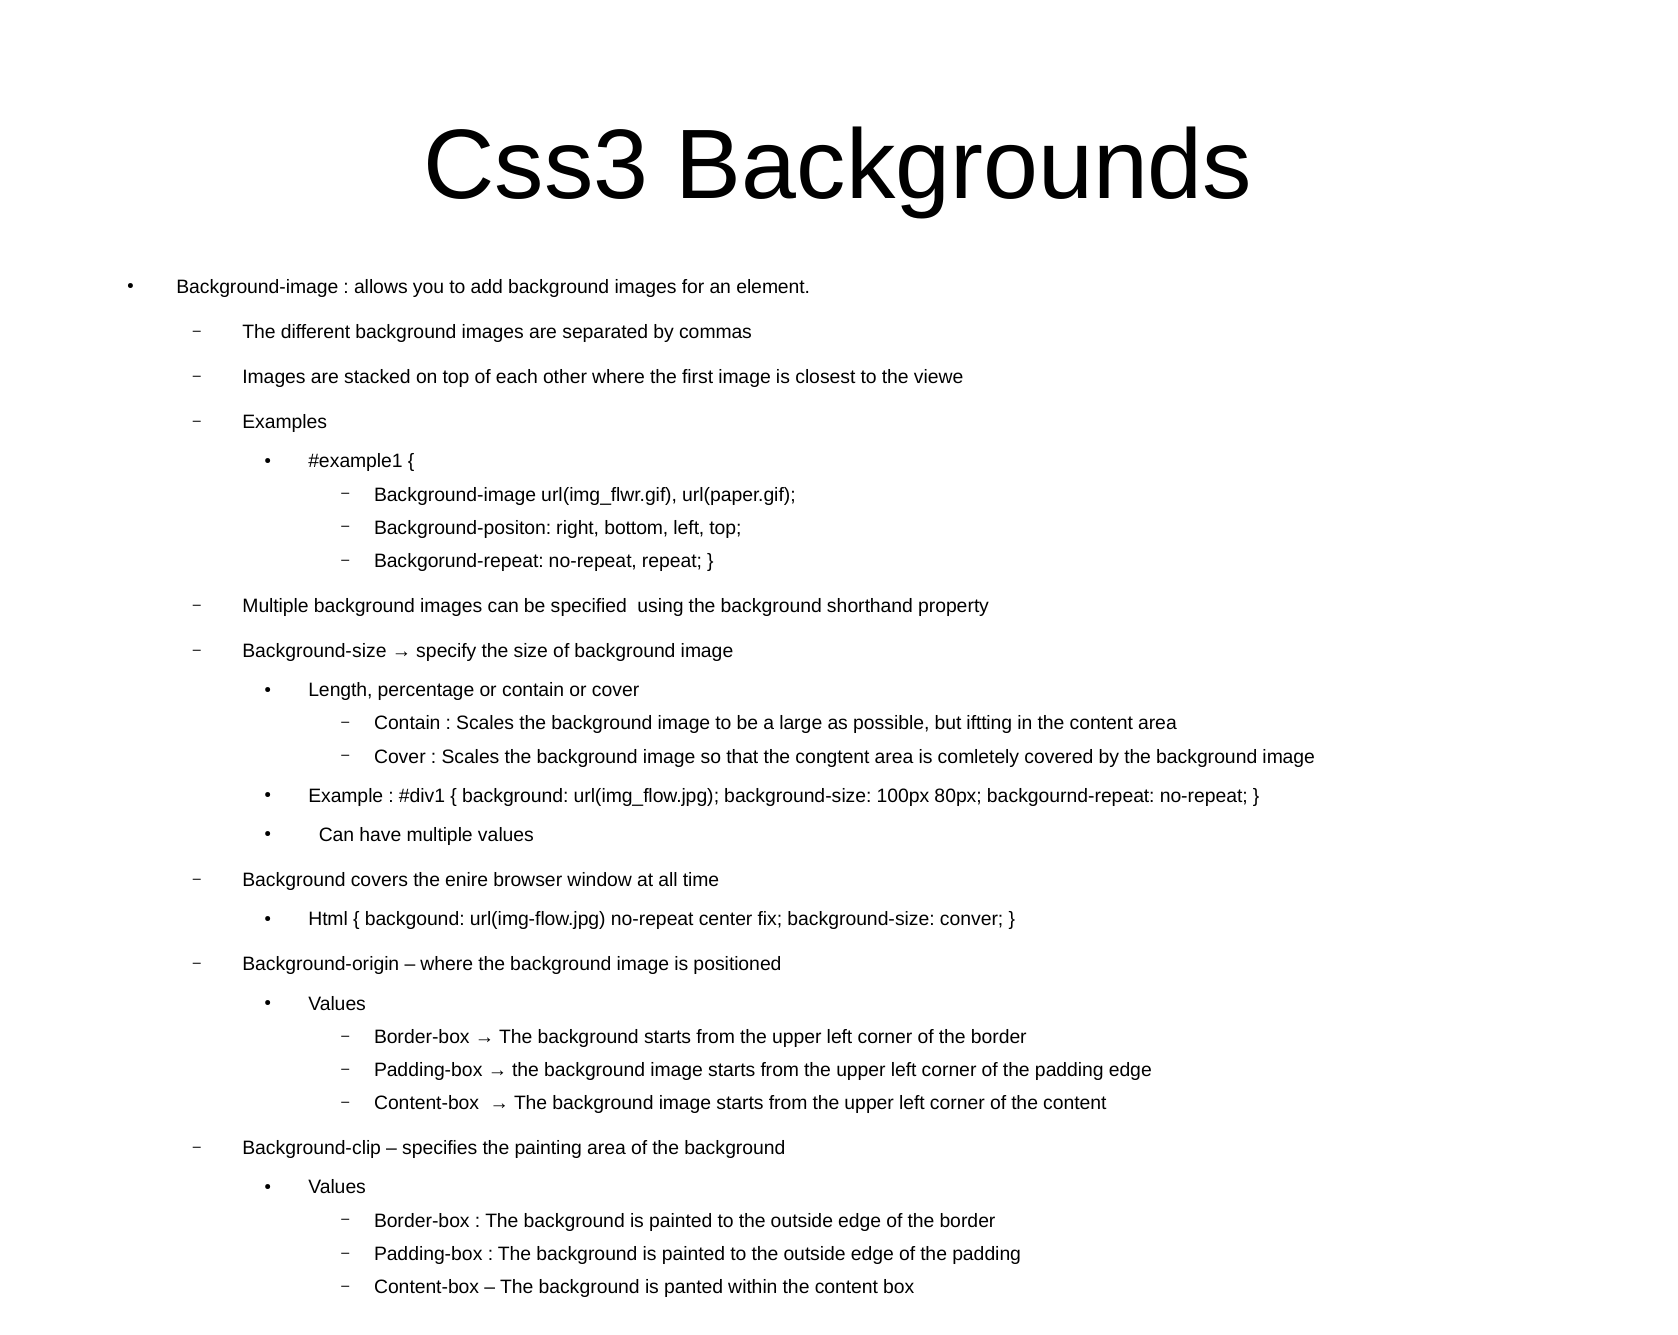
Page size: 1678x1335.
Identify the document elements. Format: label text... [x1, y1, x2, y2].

list Background-image : allows you to add background images for an element. The different background images are separated by commas Images are stacked on top of each other where the first image is closest to the viewe Examples #example1 { Background-image url(img_flwr.gif), url(paper.gif); Background-positon: right, bottom, left, top; Backgorund-repeat: no-repeat, repeat; } Multiple background images can be specified using the background shorthand property Background-size → specify the size of background image Length, percentage or contain or cover Contain : Scales the background image to be a large as possible, but iftting in the content area Cover : Scales the background image so that the congtent area is comletely covered by the background image Example : #div1 { background: url(img_flow.jpg); background-size: 100px 80px; backgournd-repeat: no-repeat; } Can have multiple values Background covers the enire browser window at all time Html { backgound: url(img-flow.jpg) no-repeat center fix; background-size: conver; } Background-origin – where the background image is positioned Values Border-box → The background starts from the upper left corner of the border Padding-box → the background image starts from the upper left corner of the padding edge Content-box → The background image starts from the upper left corner of the content Background-clip – specifies the painting area of the background Values Border-box : The background is painted to the outside edge of the border Padding-box : The background is painted to the outside edge of the padding Content-box – The background is panted within the content box [110, 275, 1621, 1306]
title Css3 Backgrounds [83, 53, 1594, 276]
